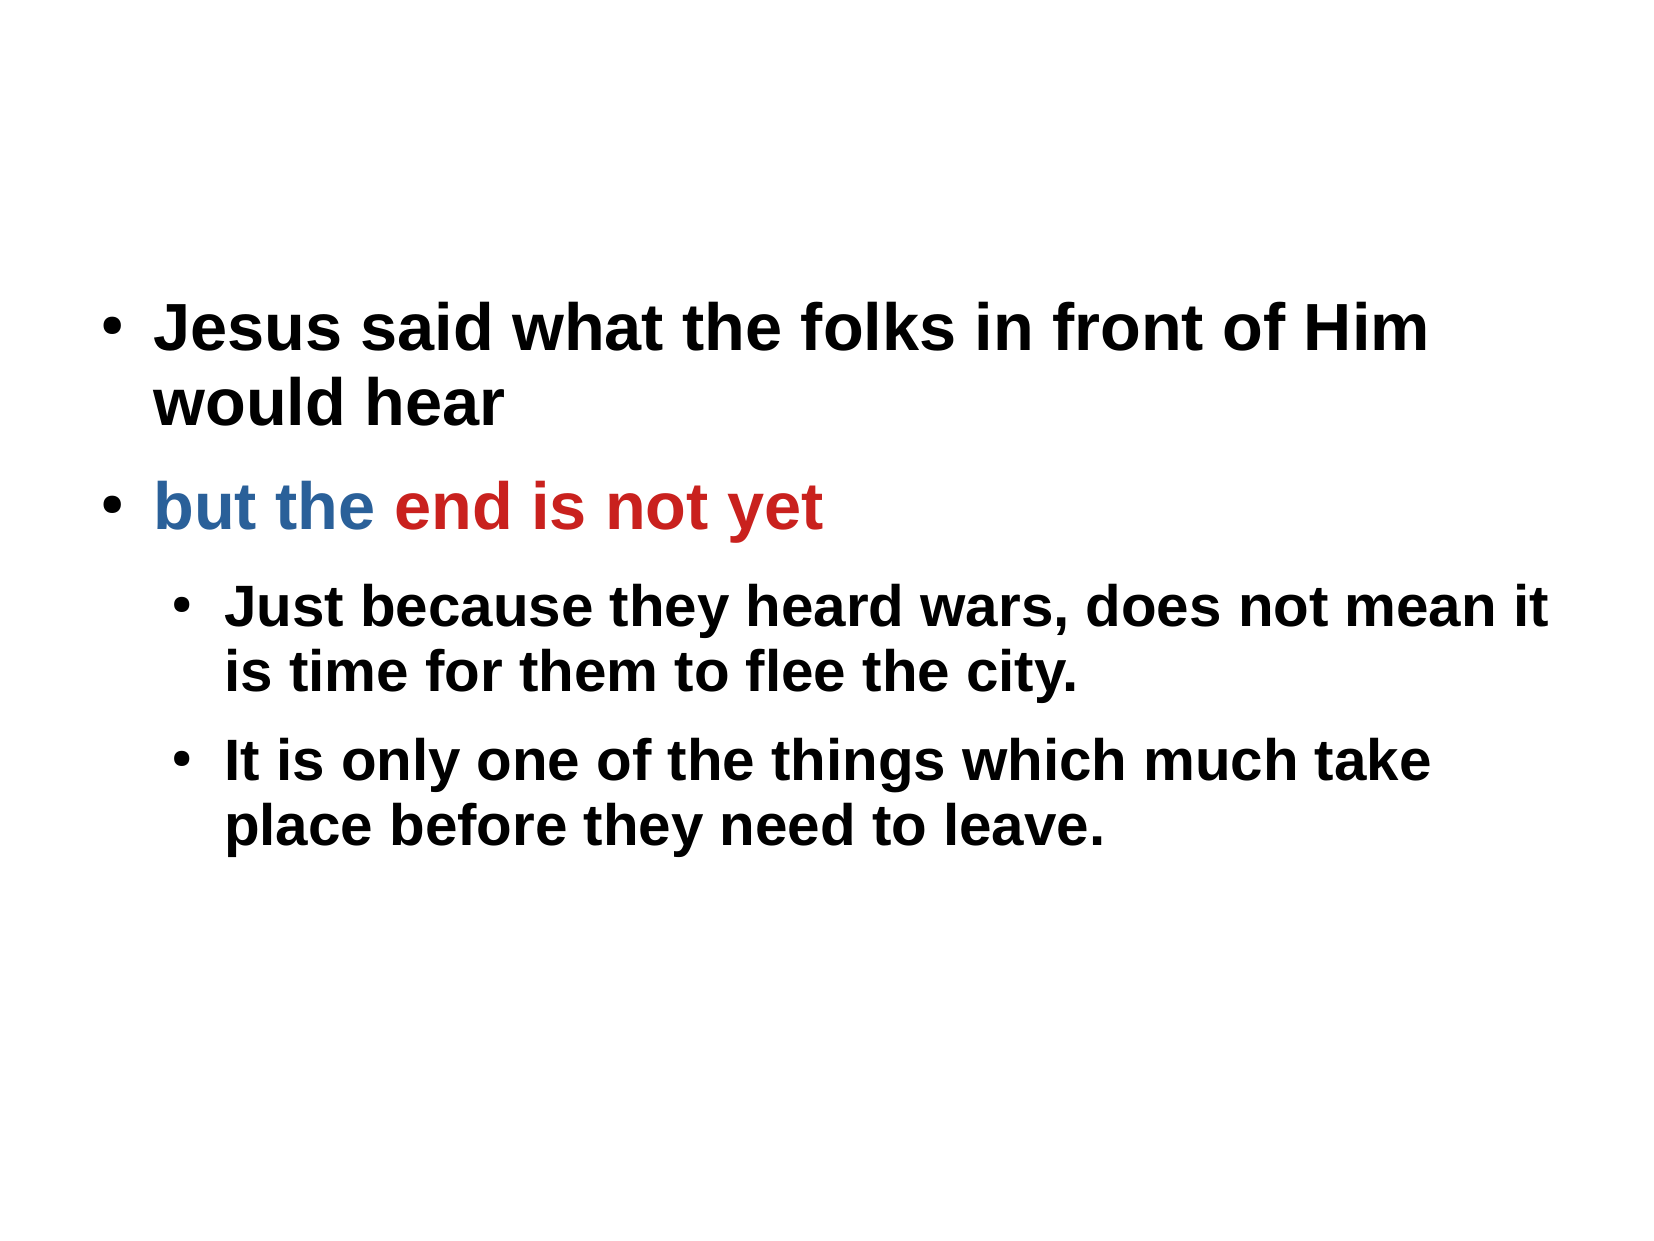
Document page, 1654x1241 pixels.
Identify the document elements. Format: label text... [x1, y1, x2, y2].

list Jesus said what the folks in front of Him would hear but the end is not yet Just because they heard wars, does not mean it is time for them to flee the city. It is only one of the things which much take place before they need to leave. [82, 290, 1571, 1010]
